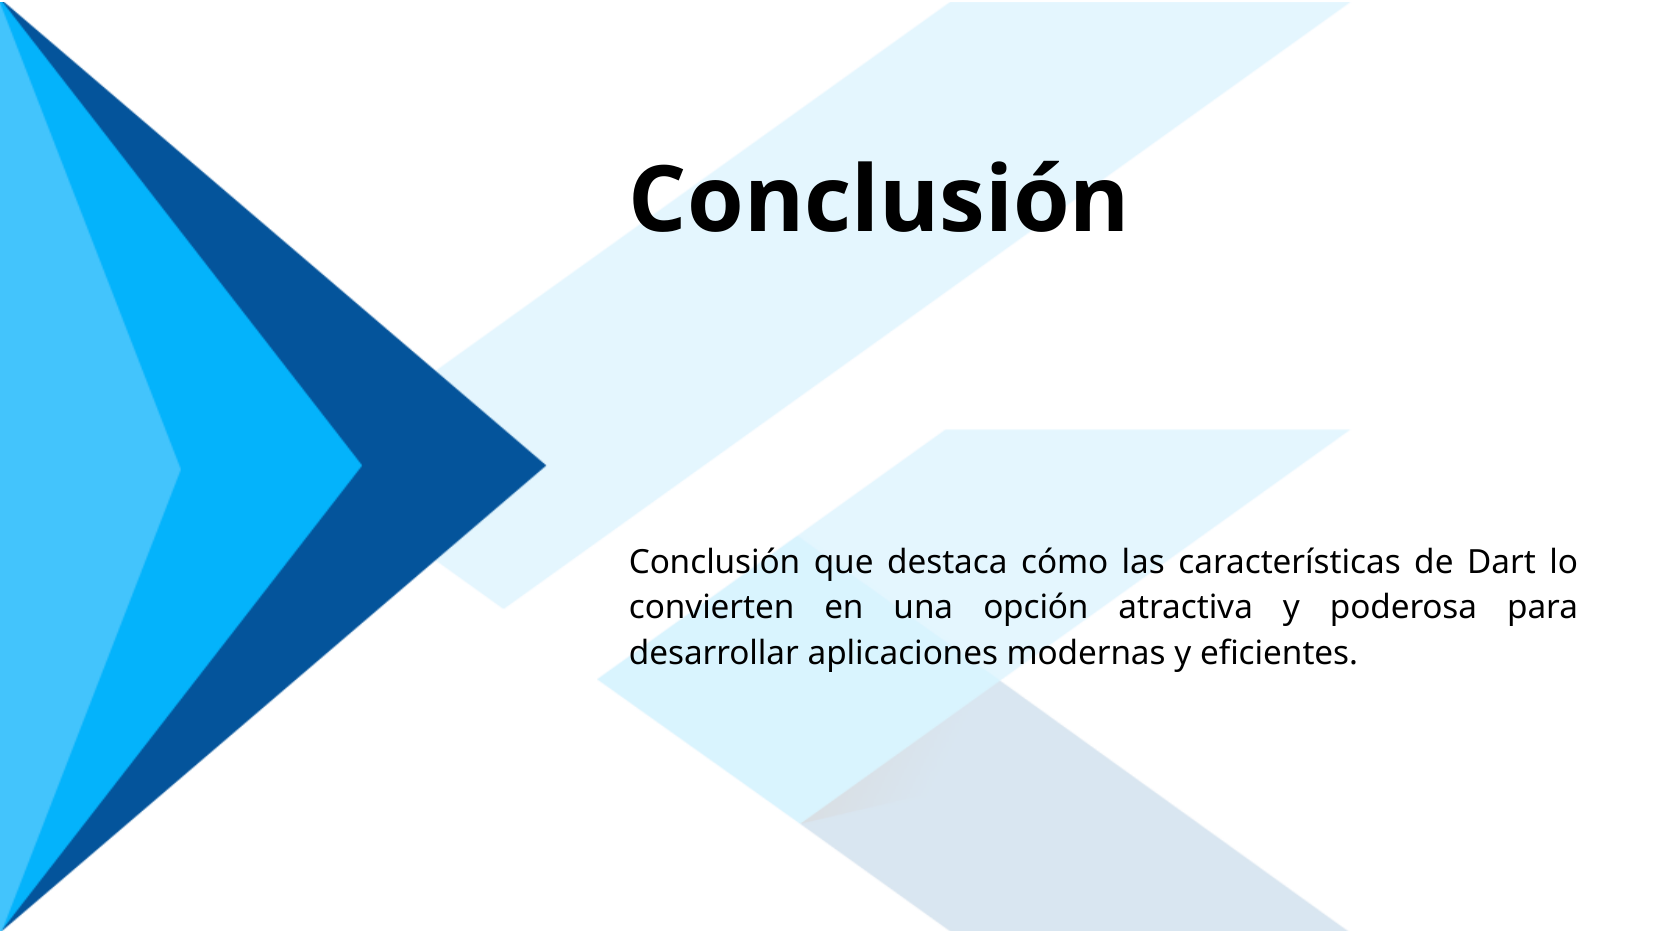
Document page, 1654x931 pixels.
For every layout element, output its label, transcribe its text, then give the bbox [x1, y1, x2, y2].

text_box Conclusión [614, 126, 1595, 401]
text_box Conclusión que destaca cómo las características de Dart lo convierten en una opción atractiva y poderosa para desarrollar aplicaciones modernas y eficientes. [614, 530, 1595, 813]
picture [0, 2, 1654, 931]
